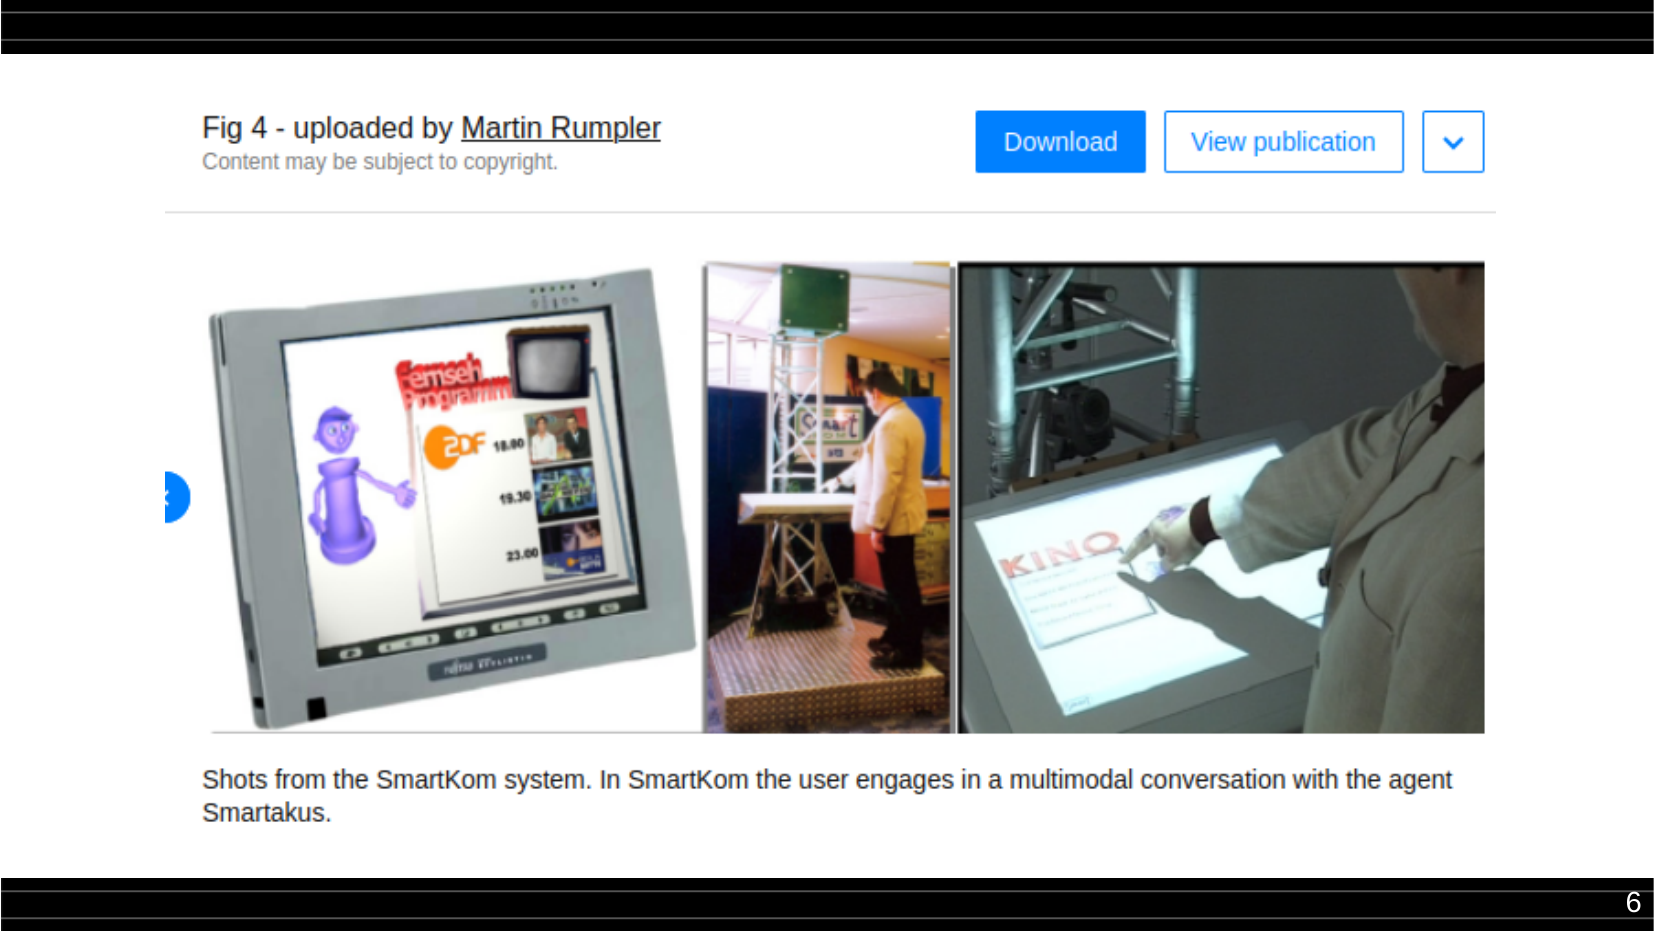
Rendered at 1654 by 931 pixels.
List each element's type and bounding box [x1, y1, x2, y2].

picture [165, 78, 1496, 856]
picture [1, 878, 1654, 931]
picture [1, 0, 1654, 54]
